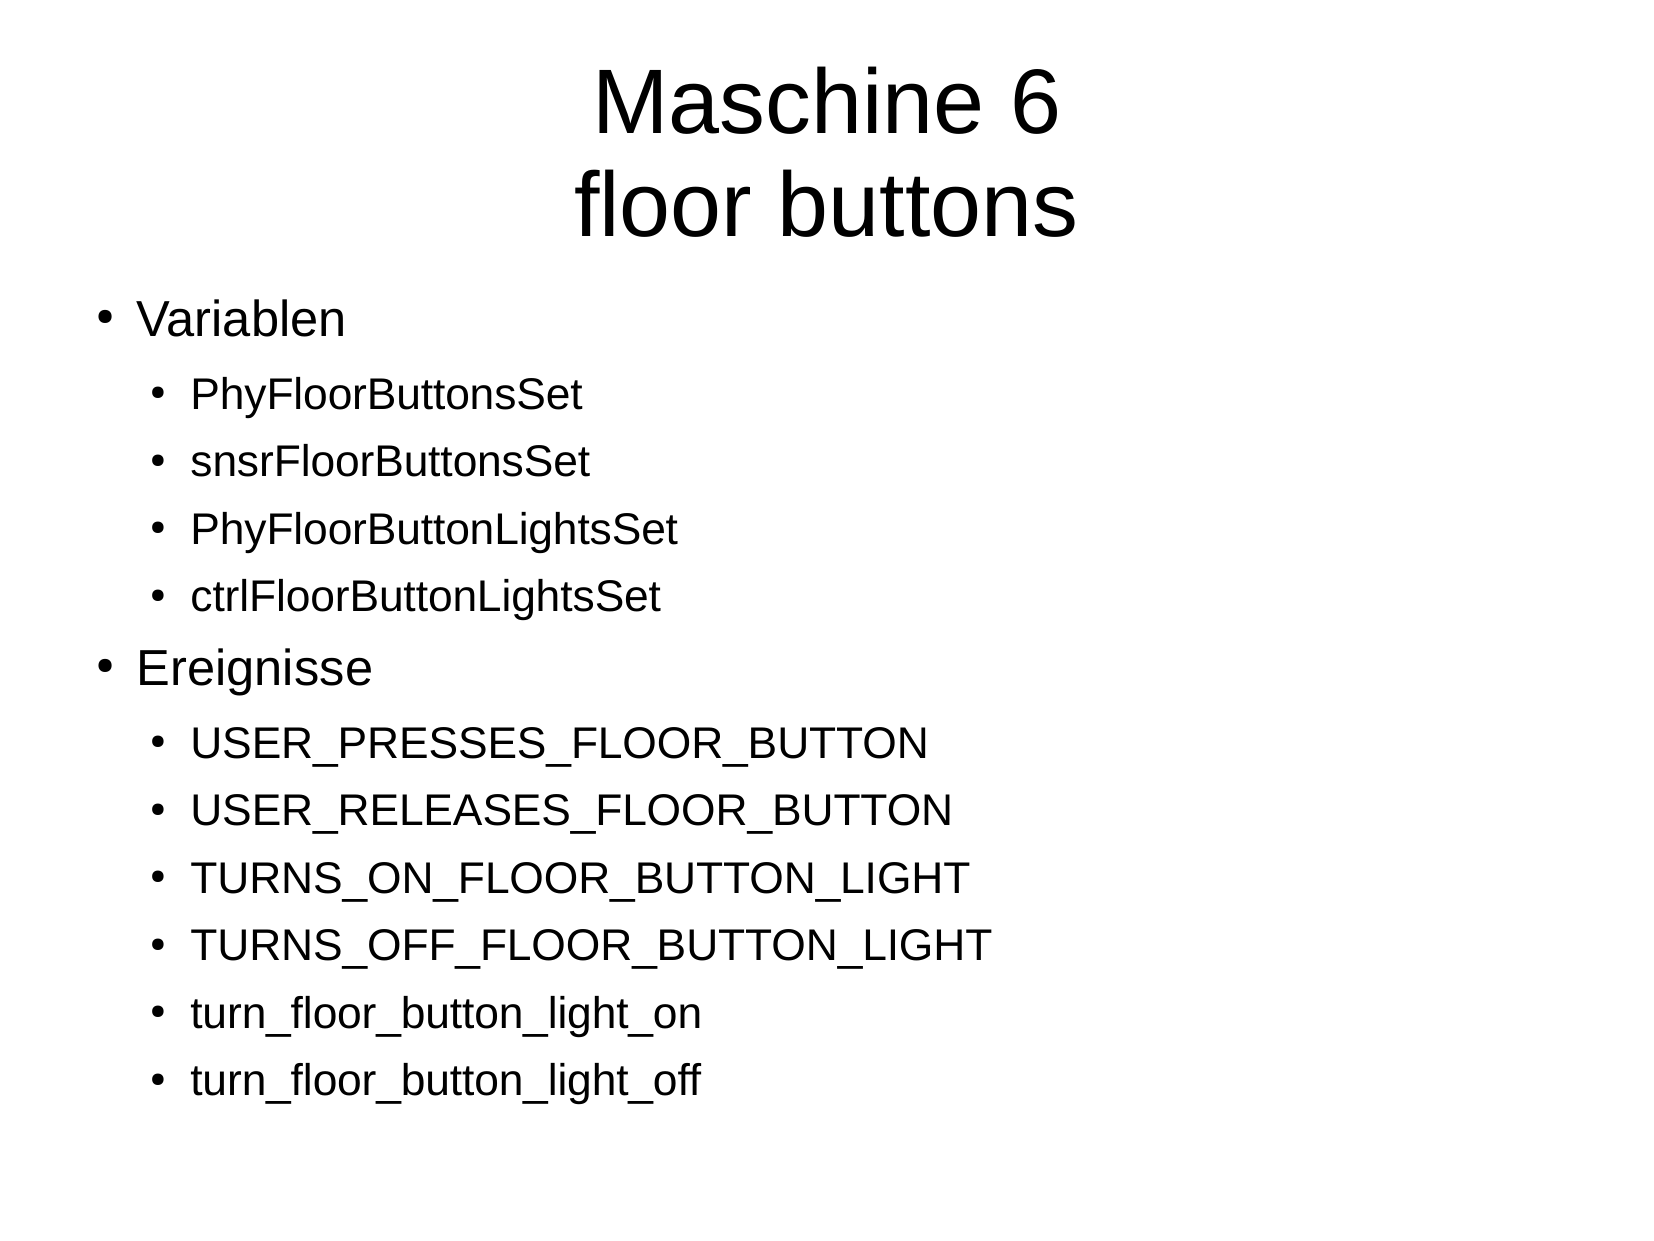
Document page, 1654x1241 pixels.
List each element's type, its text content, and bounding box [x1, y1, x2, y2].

list Variablen PhyFloorButtonsSet snsrFloorButtonsSet PhyFloorButtonLightsSet ctrlFloorButtonLightsSet Ereignisse USER_PRESSES_FLOOR_BUTTON USER_RELEASES_FLOOR_BUTTON TURNS_ON_FLOOR_BUTTON_LIGHT TURNS_OFF_FLOOR_BUTTON_LIGHT turn_floor_button_light_on turn_floor_button_light_off [82, 290, 1571, 1109]
title Maschine 6 floor buttons [82, 50, 1571, 256]
